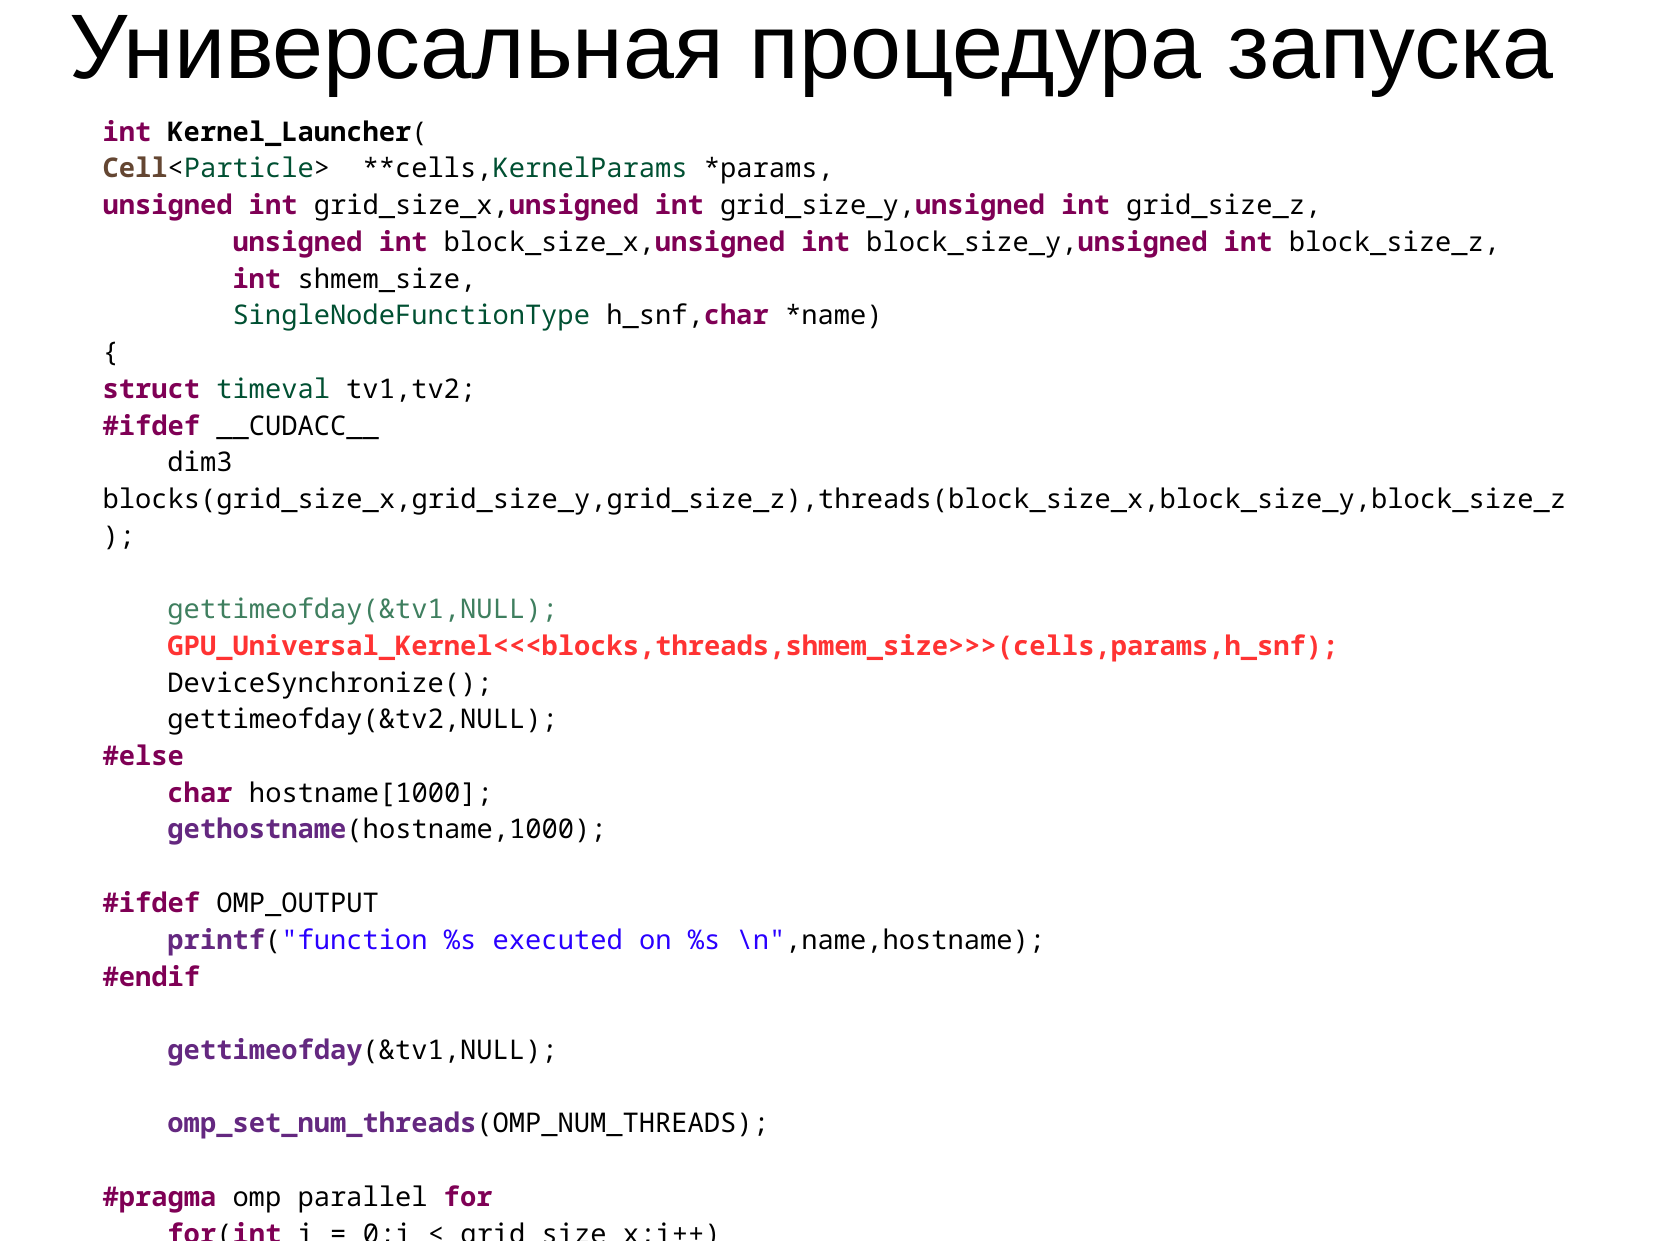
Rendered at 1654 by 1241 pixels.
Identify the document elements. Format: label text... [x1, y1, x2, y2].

text_box int Kernel_Launcher( Cell<Particle> **cells,KernelParams *params, unsigned int grid_size_x,unsigned int grid_size_y,unsigned int grid_size_z, unsigned int block_size_x,unsigned int block_size_y,unsigned int block_size_z, int shmem_size, SingleNodeFunctionType h_snf,char *name) { struct timeval tv1,tv2; #ifdef __CUDACC__ dim3 blocks(grid_size_x,grid_size_y,grid_size_z),threads(block_size_x,block_size_y,block_size_z); gettimeofday(&tv1,NULL); GPU_Universal_Kernel<<<blocks,threads,shmem_size>>>(cells,params,h_snf); DeviceSynchronize(); gettimeofday(&tv2,NULL); #else char hostname[1000]; gethostname(hostname,1000); #ifdef OMP_OUTPUT printf("function %s executed on %s \n",name,hostname); #endif gettimeofday(&tv1,NULL); omp_set_num_threads(OMP_NUM_THREADS); #pragma omp parallel for for(int i = 0;i < grid_size_x;i++) { …. h_snf(cells,params,i,j,k,i1,j1,k1); …. [87, 105, 1591, 1241]
title Универсальная процедура запуска [34, 0, 1591, 151]
